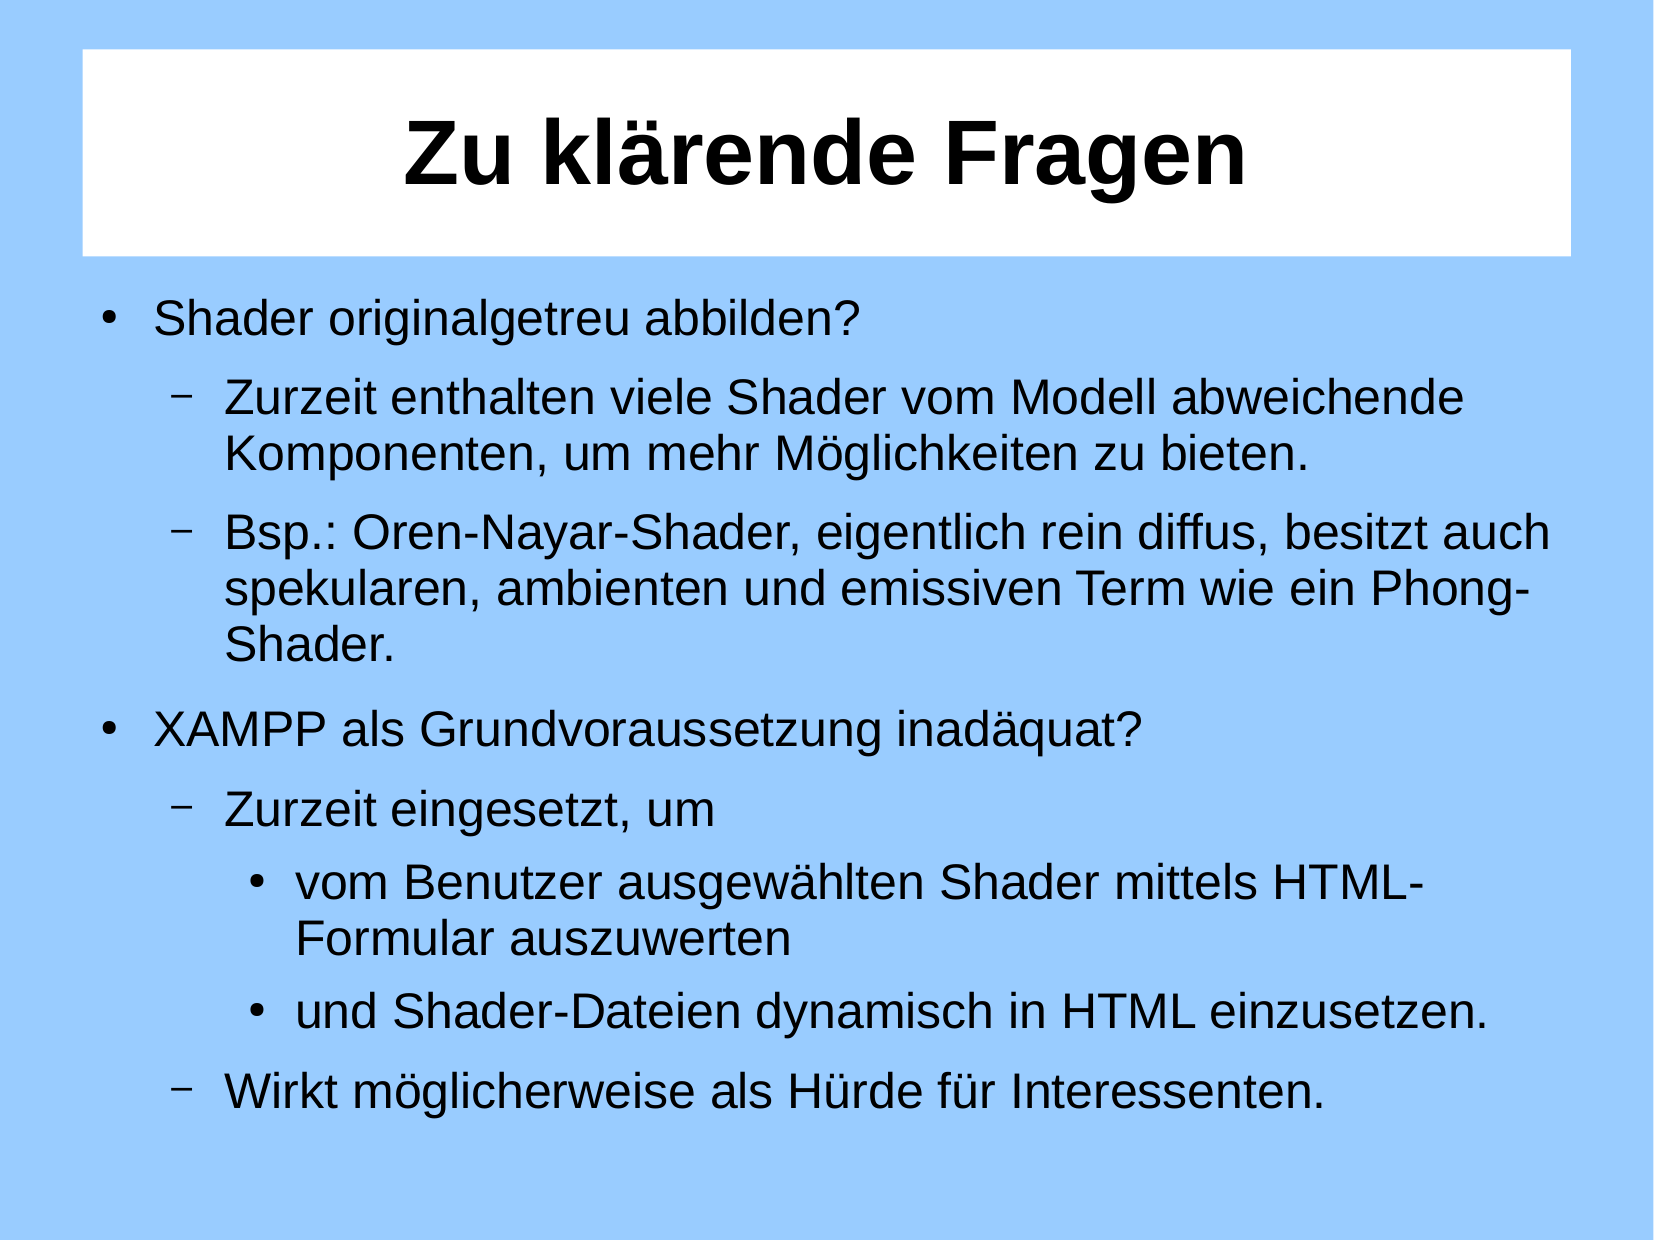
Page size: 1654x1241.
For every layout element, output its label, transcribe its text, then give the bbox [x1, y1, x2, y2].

title Zu klärende Fragen [82, 49, 1571, 257]
list Shader originalgetreu abbilden? Zurzeit enthalten viele Shader vom Modell abweichende Komponenten, um mehr Möglichkeiten zu bieten. Bsp.: Oren-Nayar-Shader, eigentlich rein diffus, besitzt auch spekularen, ambienten und emissiven Term wie ein Phong-Shader. XAMPP als Grundvoraussetzung inadäquat? Zurzeit eingesetzt, um vom Benutzer ausgewählten Shader mittels HTML-Formular auszuwerten und Shader-Dateien dynamisch in HTML einzusetzen. Wirkt möglicherweise als Hürde für Interessenten. [82, 290, 1571, 1170]
